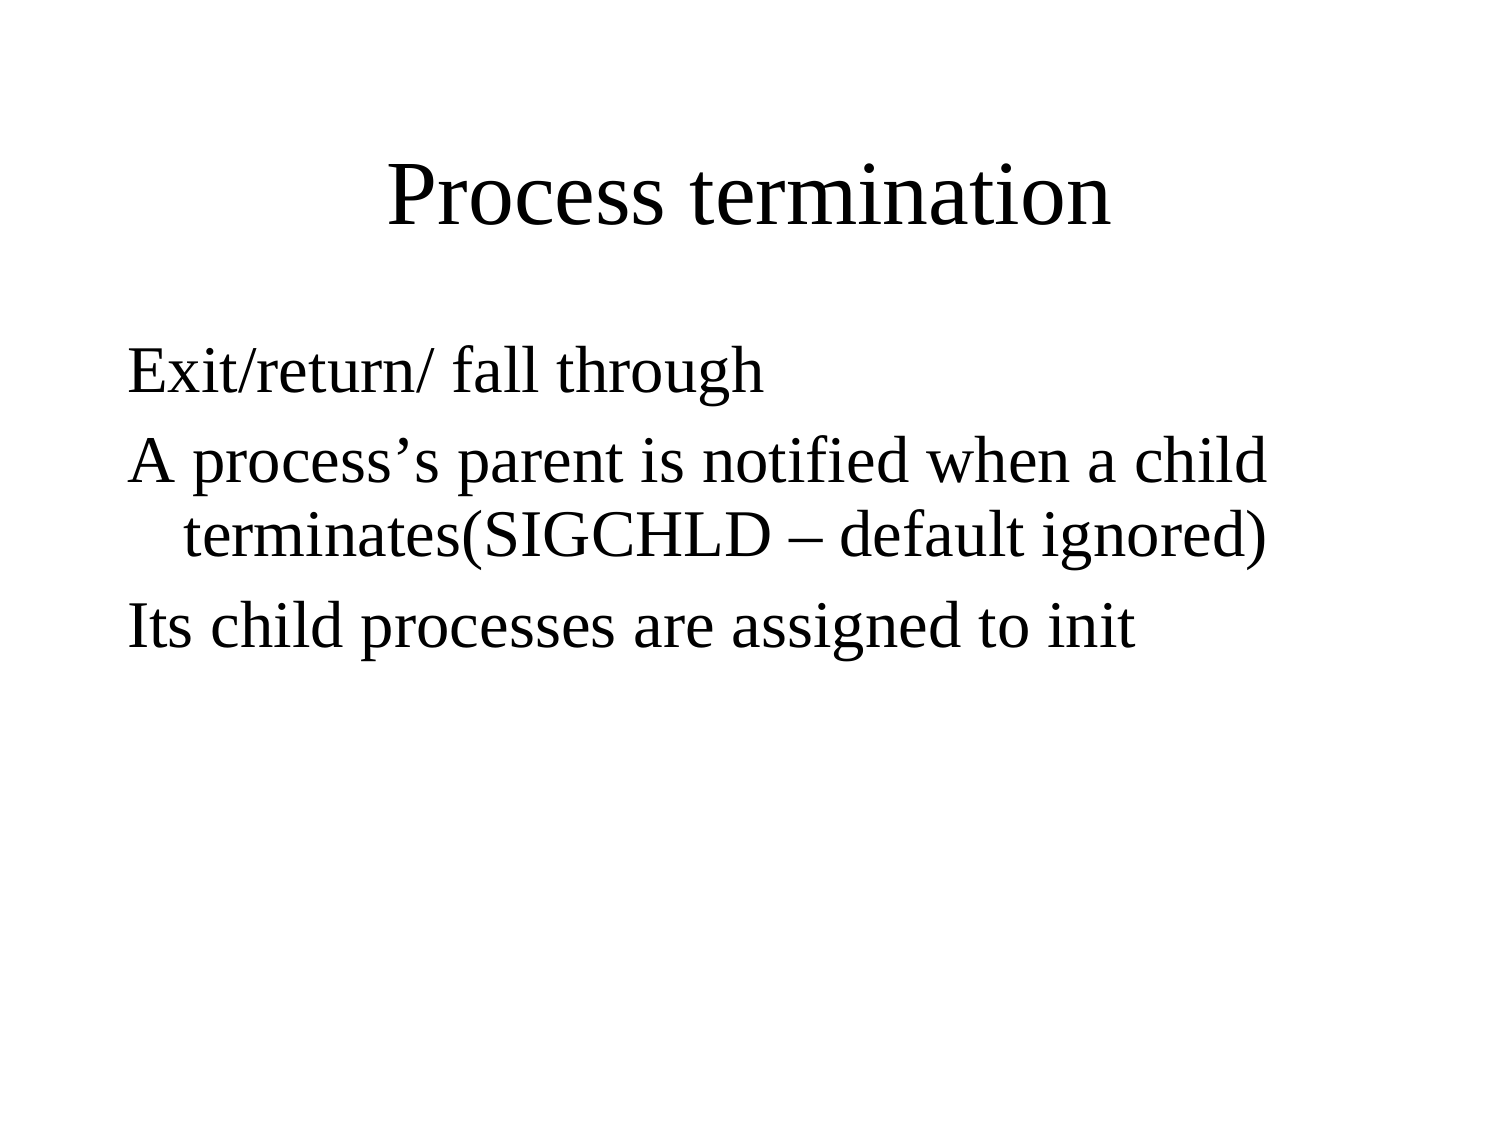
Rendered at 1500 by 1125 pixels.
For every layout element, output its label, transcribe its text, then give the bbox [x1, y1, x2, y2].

title Process termination [112, 99, 1388, 288]
list Exit/return/ fall through A process’s parent is notified when a child terminates(SIGCHLD – default ignored) Its child processes are assigned to init [112, 324, 1388, 1125]
